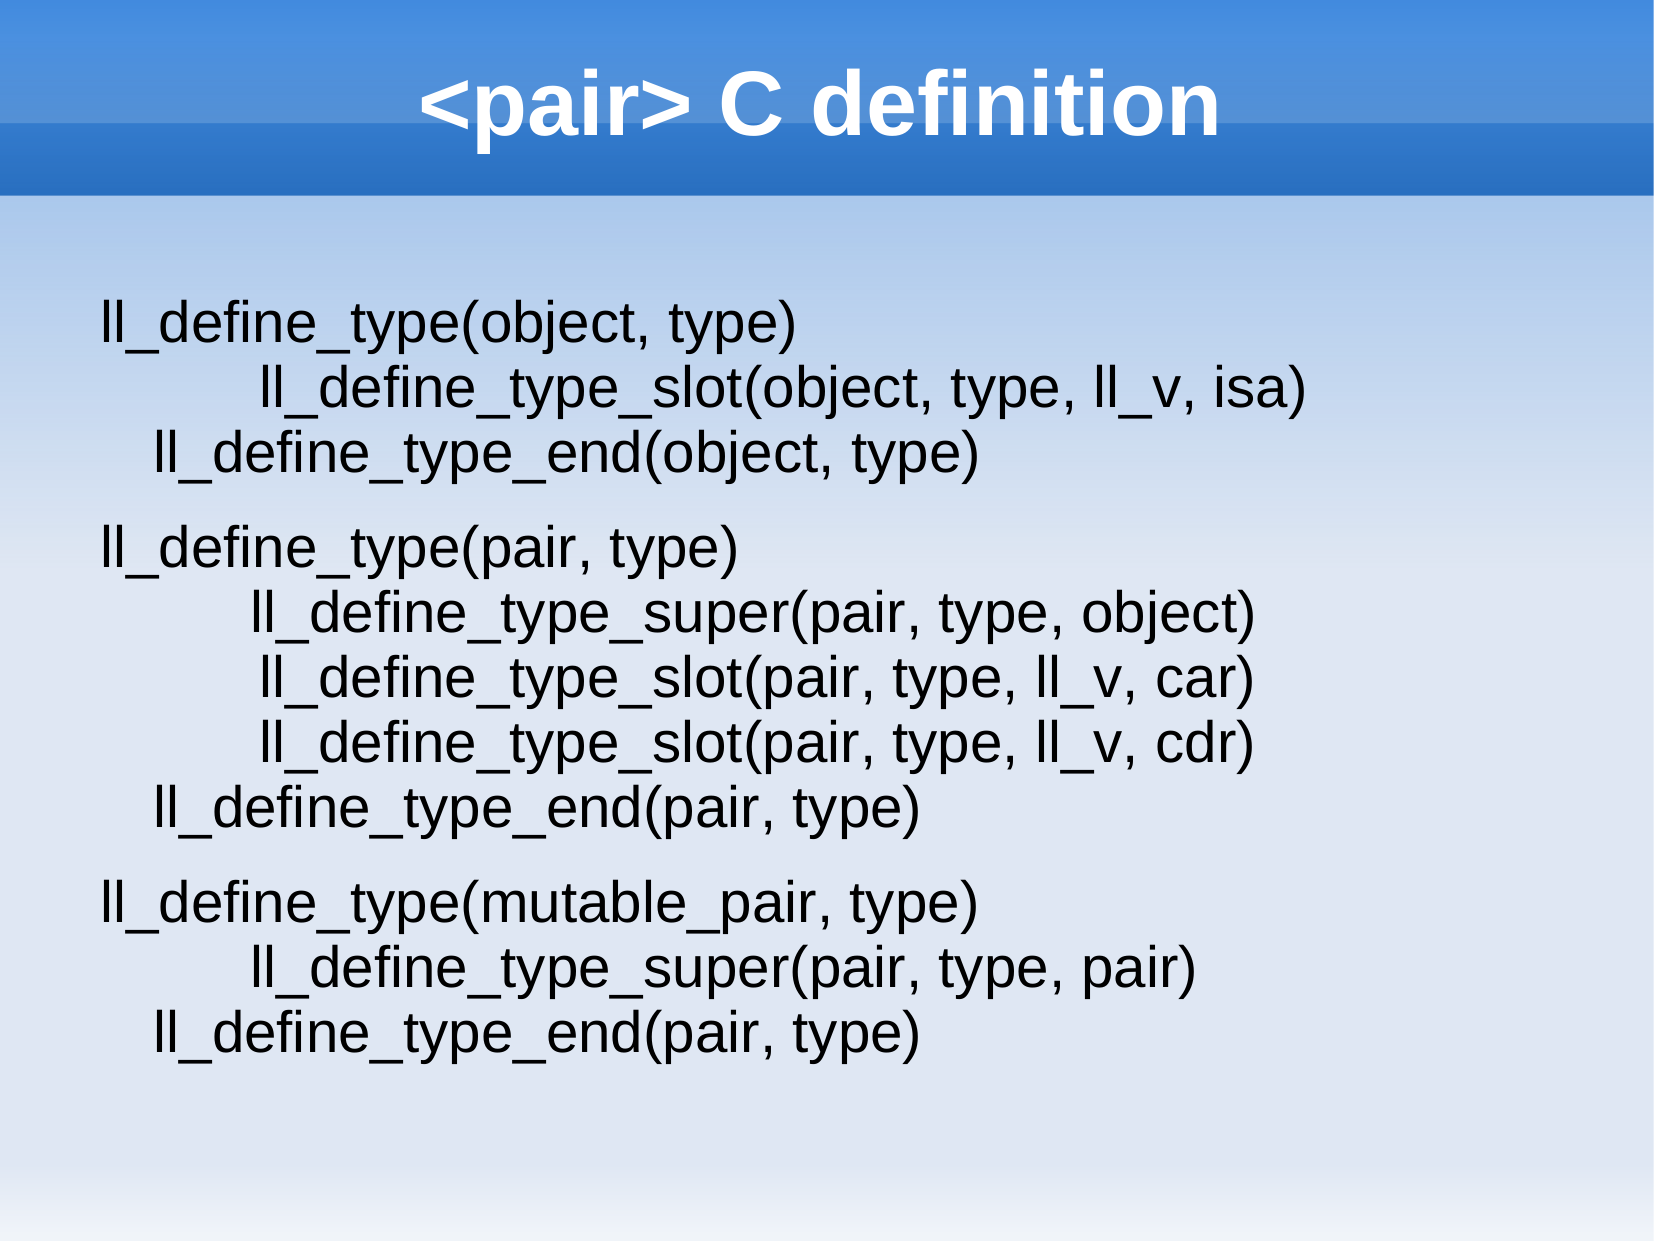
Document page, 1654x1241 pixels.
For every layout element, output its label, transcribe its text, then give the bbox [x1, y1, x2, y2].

picture [0, 0, 1654, 1241]
title <pair> C definition [76, 7, 1565, 200]
list ll_define_type(object, type) ll_define_type_slot(object, type, ll_v, isa) ll_define_type_end(object, type) ll_define_type(pair, type) ll_define_type_super(pair, type, object) ll_define_type_slot(pair, type, ll_v, car) ll_define_type_slot(pair, type, ll_v, cdr) ll_define_type_end(pair, type) ll_define_type(mutable_pair, type) ll_define_type_super(pair, type, pair) ll_define_type_end(pair, type) [82, 290, 1571, 1094]
